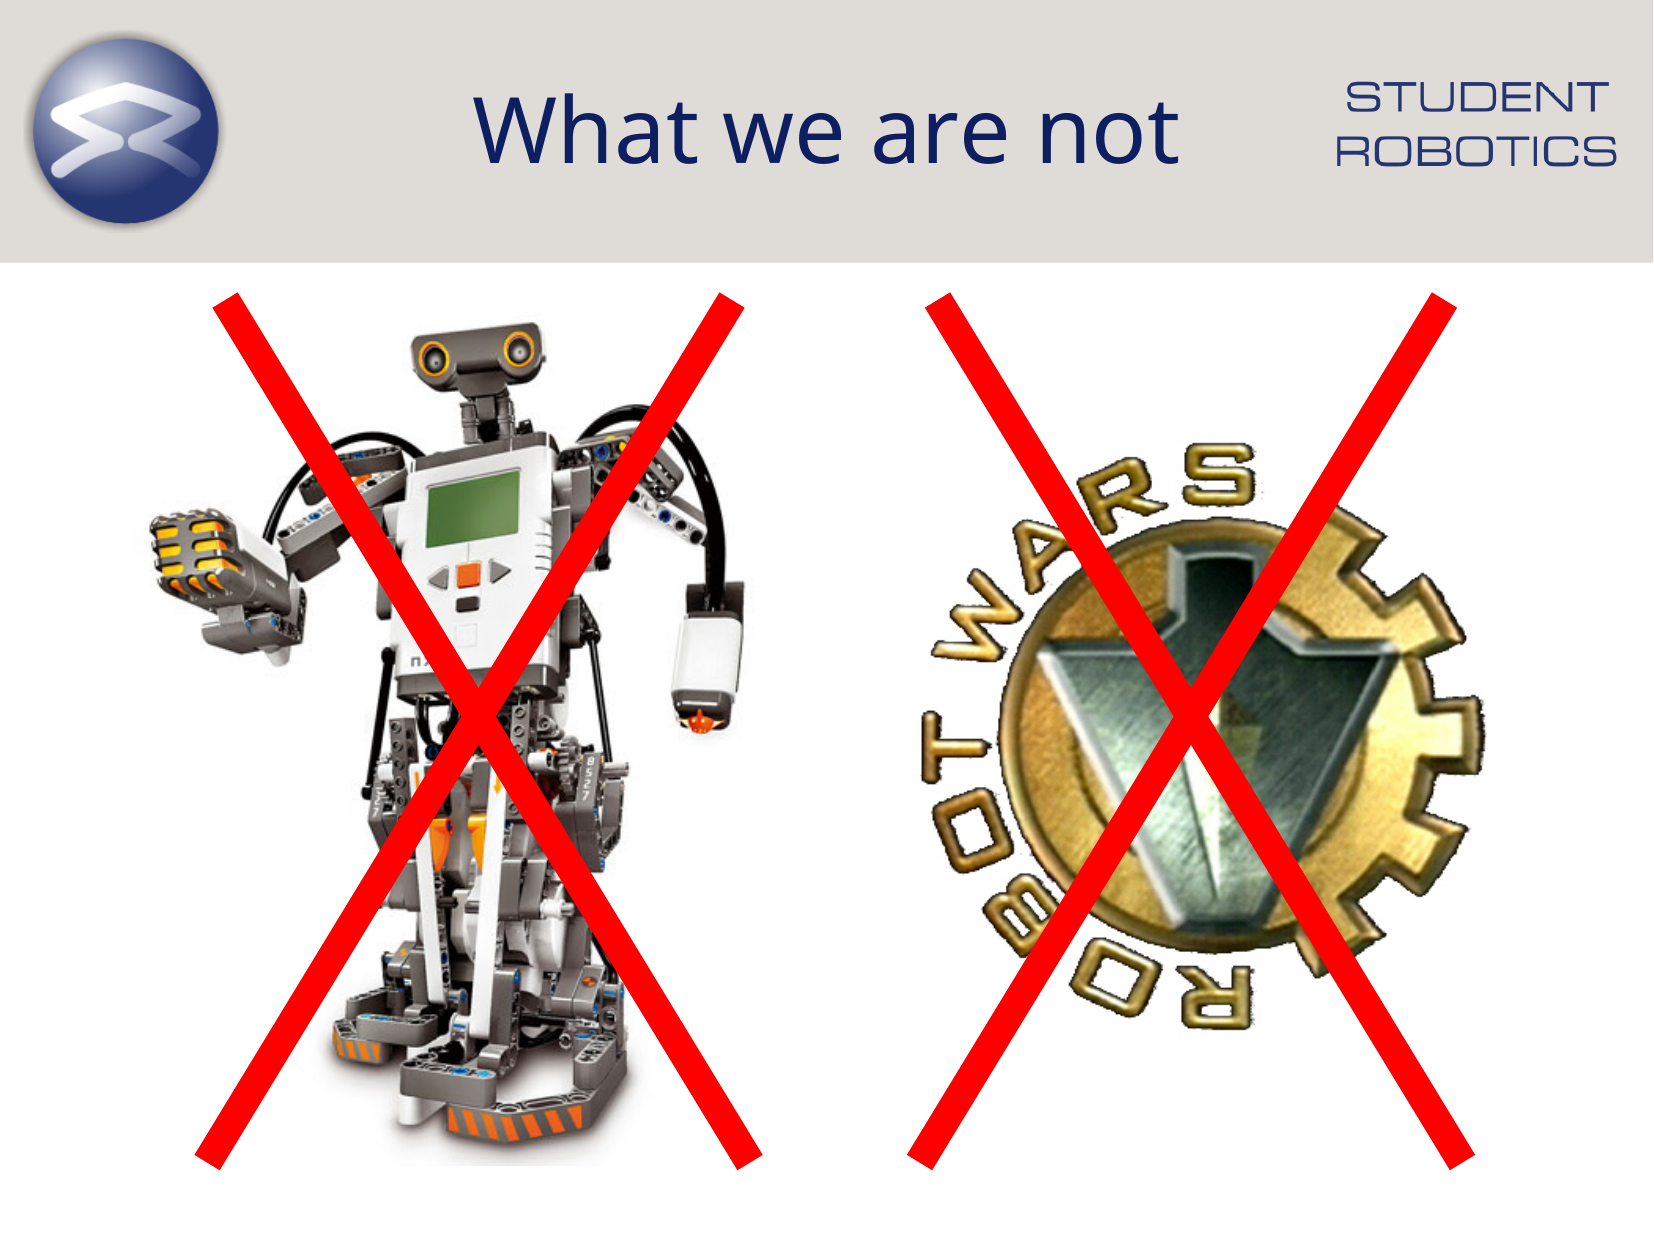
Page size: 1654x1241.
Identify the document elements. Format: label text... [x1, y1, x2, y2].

picture [1007, 747, 1375, 1049]
picture [1024, 412, 1358, 686]
picture [1209, 412, 1501, 1049]
picture [243, 299, 714, 687]
title What we are not [82, 7, 1571, 250]
picture [9, 19, 82, 245]
picture [112, 299, 460, 1166]
picture [223, 746, 734, 1166]
picture [497, 299, 788, 1166]
picture [1571, 68, 1633, 174]
picture [900, 412, 1173, 1049]
